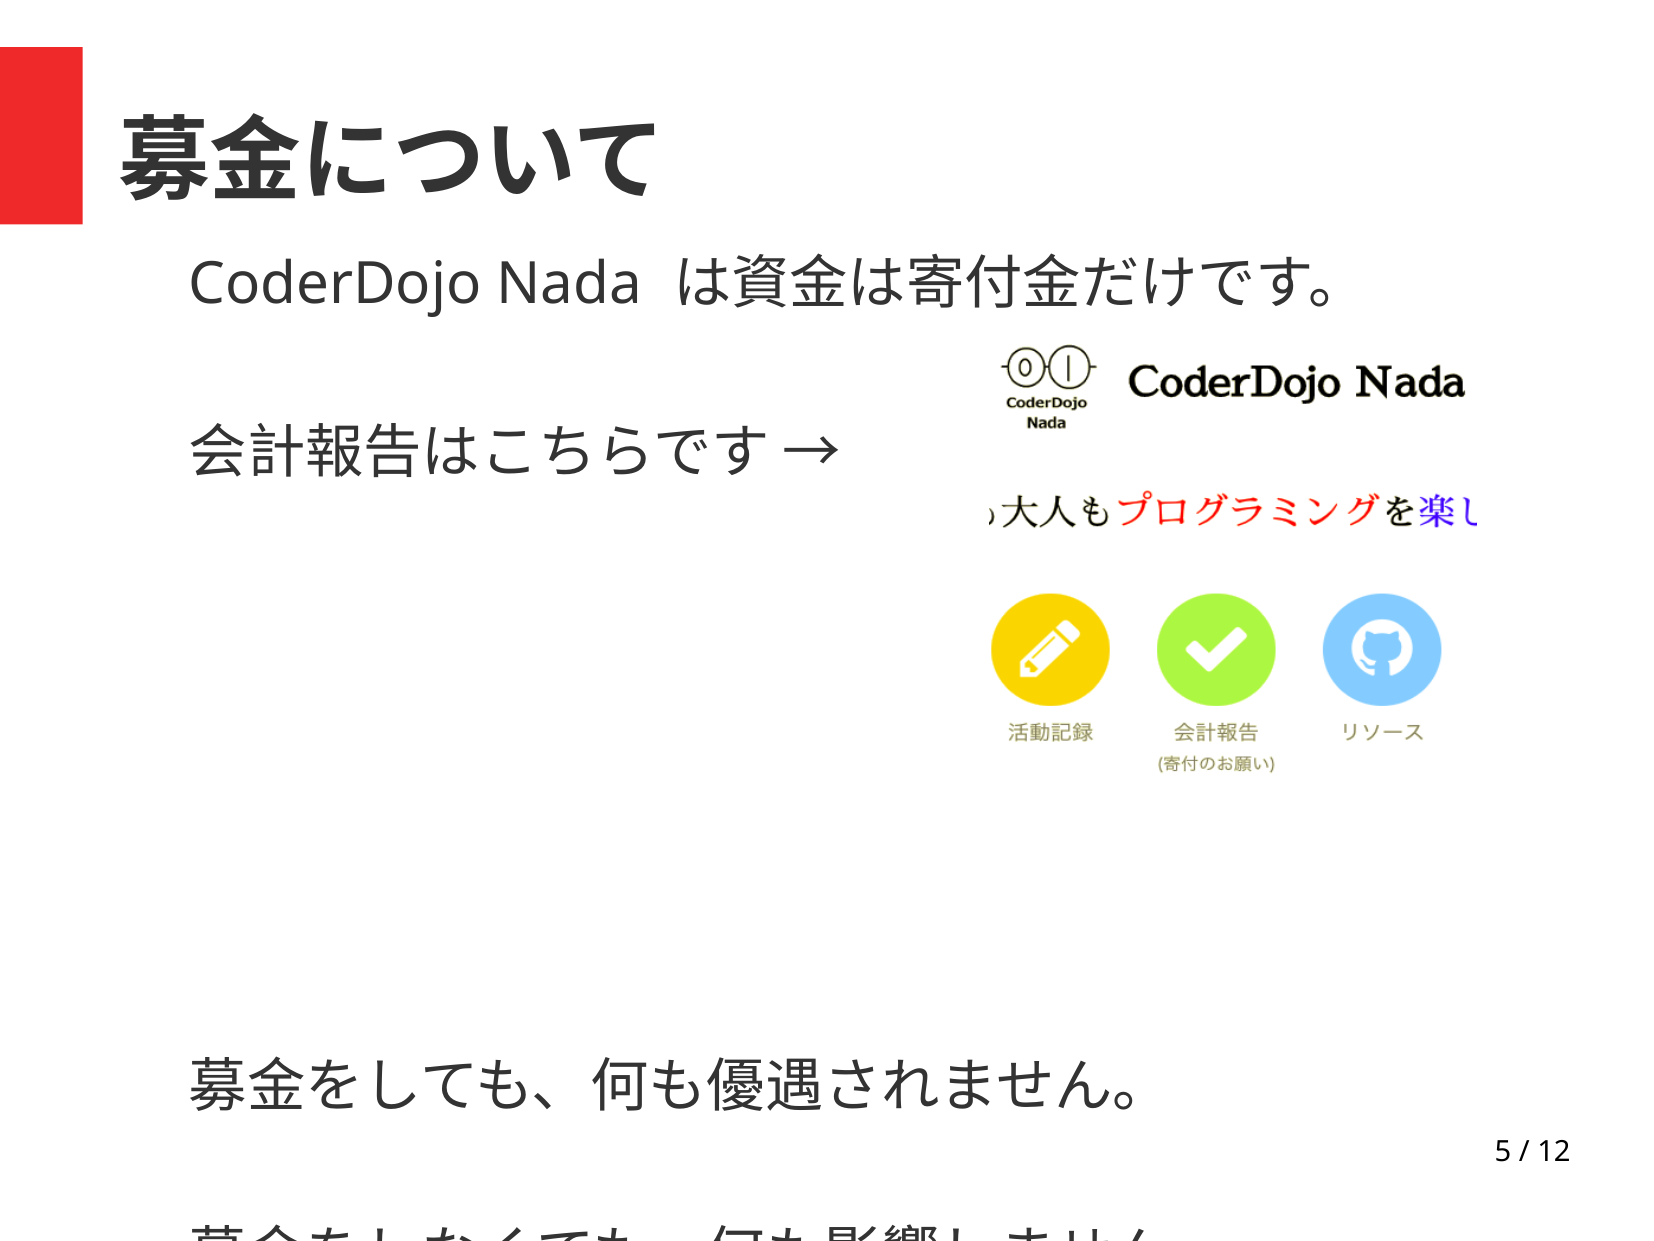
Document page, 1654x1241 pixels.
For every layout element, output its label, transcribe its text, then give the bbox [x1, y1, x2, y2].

title 募金について [118, 49, 1571, 257]
picture [989, 342, 1477, 779]
list CoderDojo Nada は資金は寄付金だけです。 会計報告はこちらです → 募金をしても、何も優遇されません。 募金をしなくても、何も影響しません。 もし、よかったら、少額を募金してください。 [118, 236, 1536, 1193]
